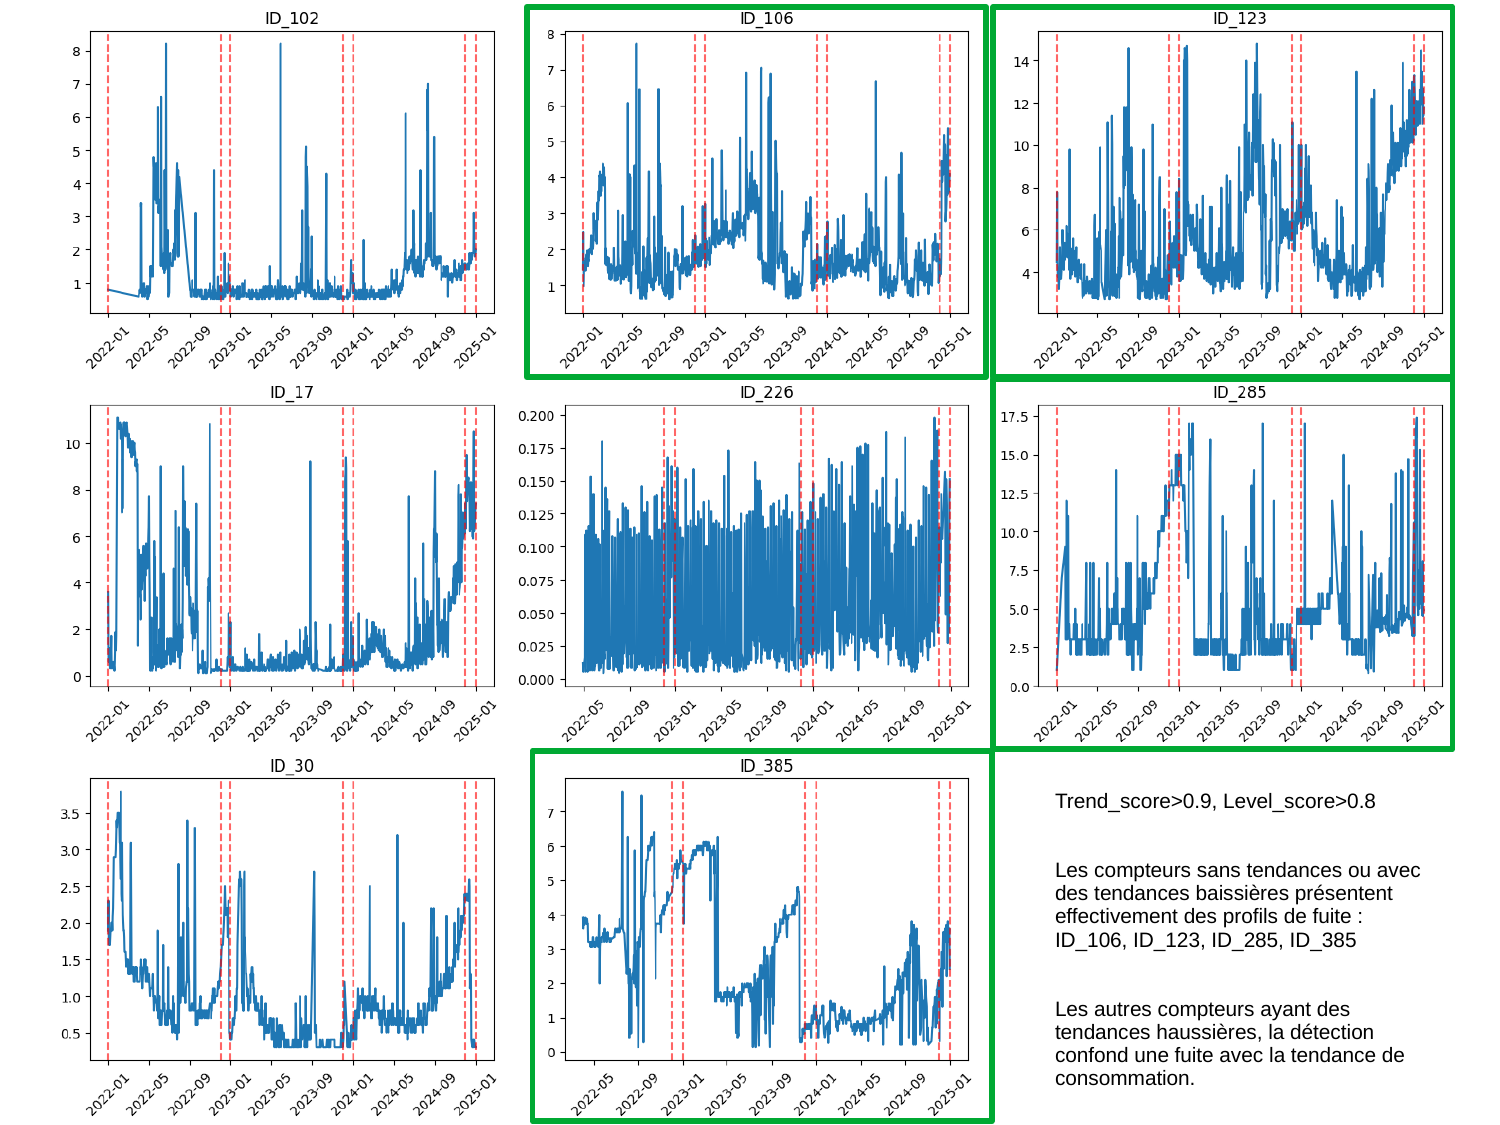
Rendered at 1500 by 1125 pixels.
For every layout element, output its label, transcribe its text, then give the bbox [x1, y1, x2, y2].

text_box Trend_score>0.9, Level_score>0.8 Les compteurs sans tendances ou avec des tendances baissières présentent effectivement des profils de fuite : ID_106, ID_123, ID_285, ID_385 Les autres compteurs ayant des tendances haussières, la détection confond une fuite avec la tendance de consommation. [1040, 782, 1457, 1098]
picture [50, 1, 1457, 1125]
